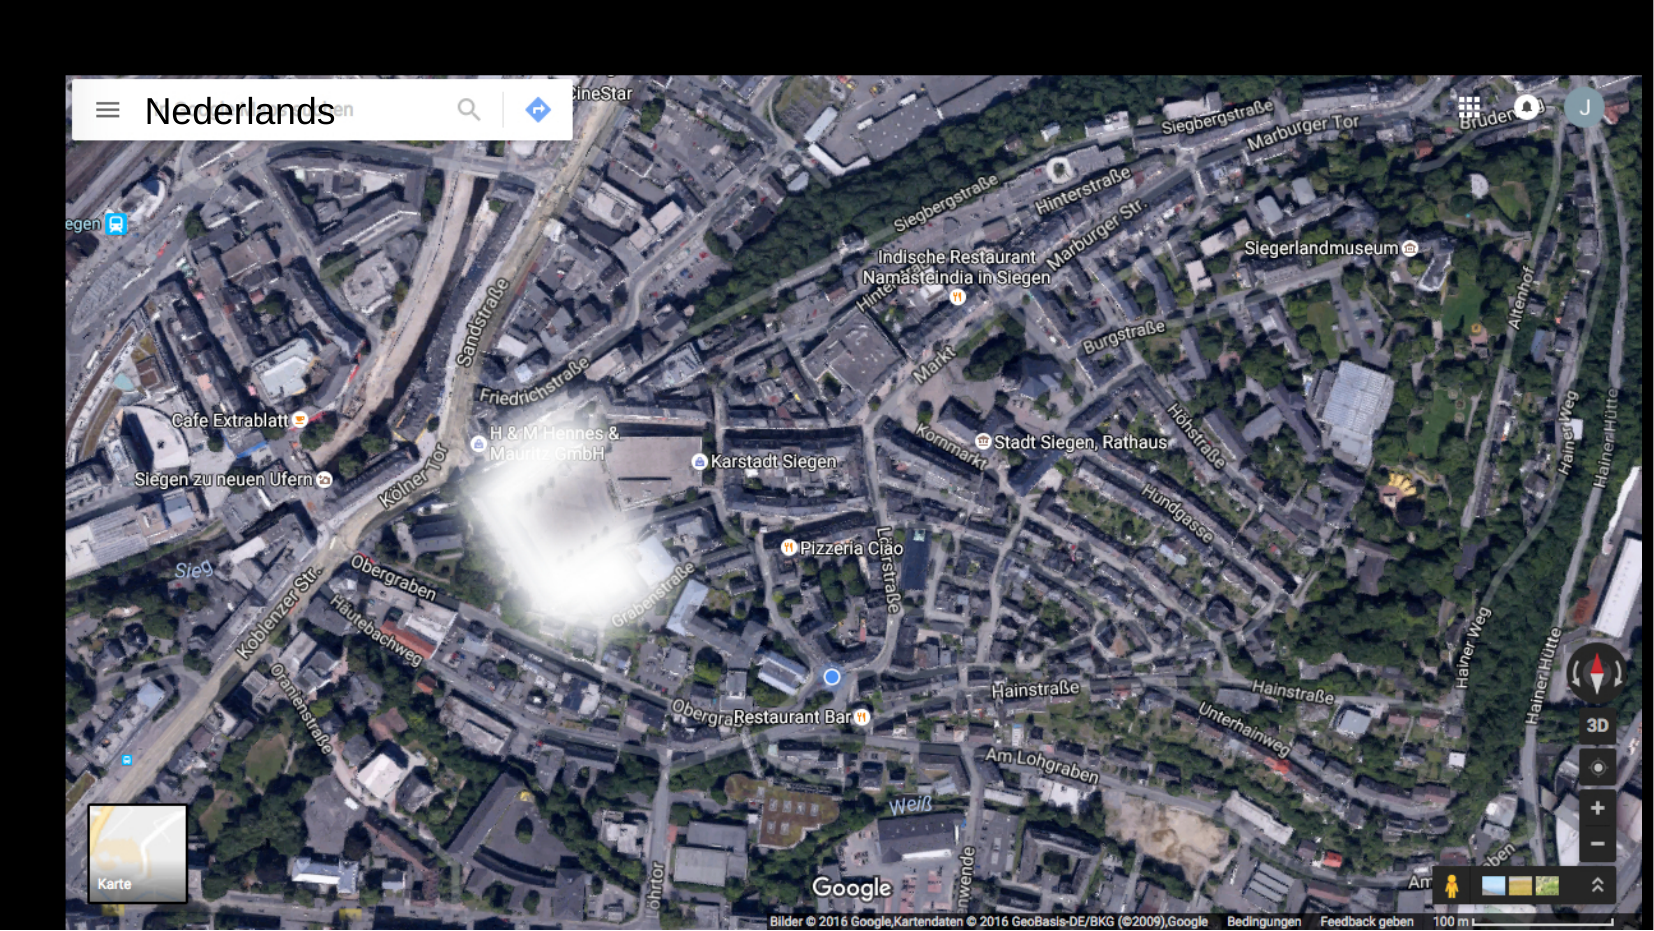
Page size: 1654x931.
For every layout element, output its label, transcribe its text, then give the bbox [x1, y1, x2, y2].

text_box Nederlands [129, 82, 402, 140]
picture [7, 0, 1642, 930]
